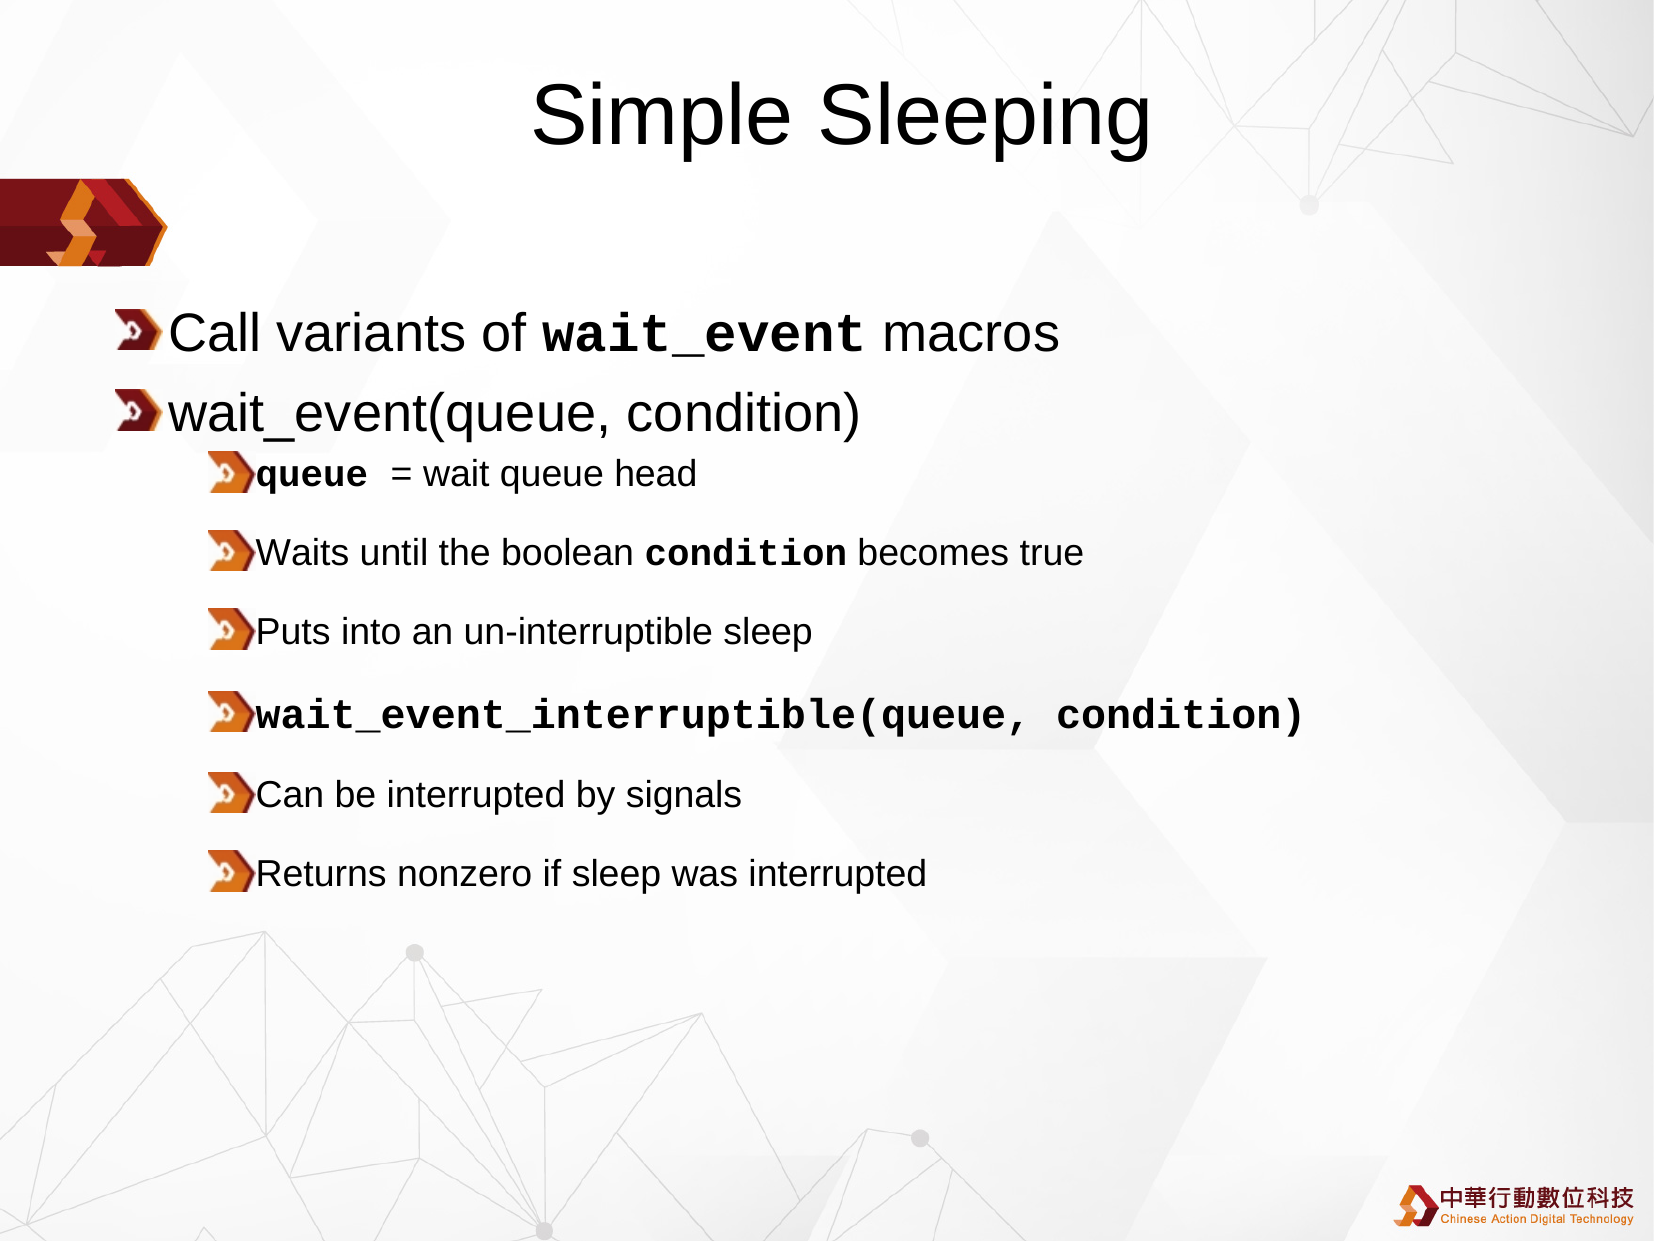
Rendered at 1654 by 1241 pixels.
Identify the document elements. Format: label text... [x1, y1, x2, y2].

title Simple Sleeping [82, 50, 1571, 257]
picture [0, 0, 1654, 1241]
list Call variants of wait_event macros wait_event(queue, condition) queue = wait queue head Waits until the boolean condition becomes true Puts into an un-interruptible sleep wait_event_interruptible(queue, condition) Can be interrupted by signals Returns nonzero if sleep was interrupted [82, 289, 1571, 1109]
